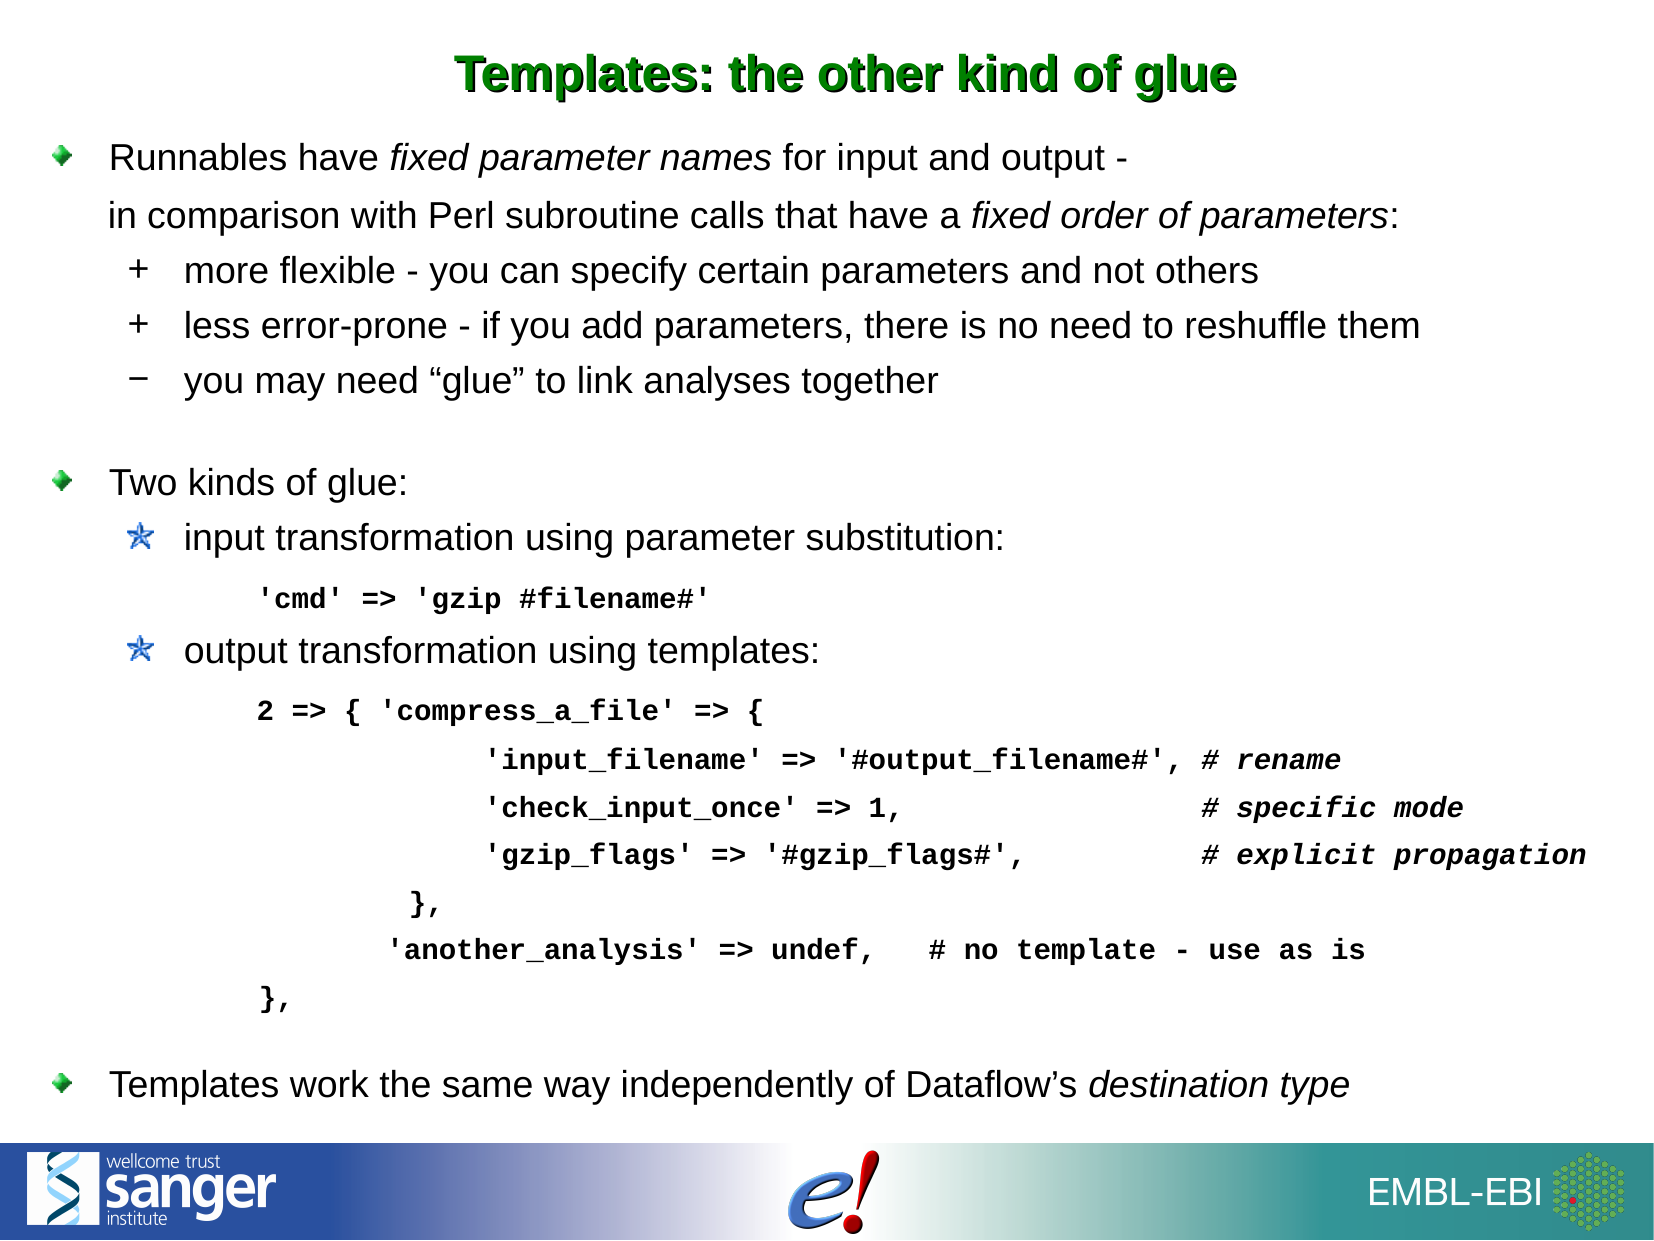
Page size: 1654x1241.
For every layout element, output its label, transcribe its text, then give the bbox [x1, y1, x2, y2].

list Runnables have fixed parameter names for input and output - in comparison with Perl subroutine calls that have a fixed order of parameters: more flexible - you can specify certain parameters and not others less error-prone - if you add parameters, there is no need to reshuffle them you may need “glue” to link analyses together Two kinds of glue: input transformation using parameter substitution: 'cmd' => 'gzip #filename#' output transformation using templates: 2 => { 'compress_a_file' => { 'input_filename' => '#output_filename#', # rename 'check_input_once' => 1, # specific mode 'gzip_flags' => '#gzip_flags#', # explicit propagation }, 'another_analysis' => undef, # no template - use as is }, Templates work the same way independently of Dataflow’s destination type [19, 118, 1625, 1123]
title Templates: the other kind of glue [82, 23, 1571, 116]
picture [0, 1143, 1654, 1240]
